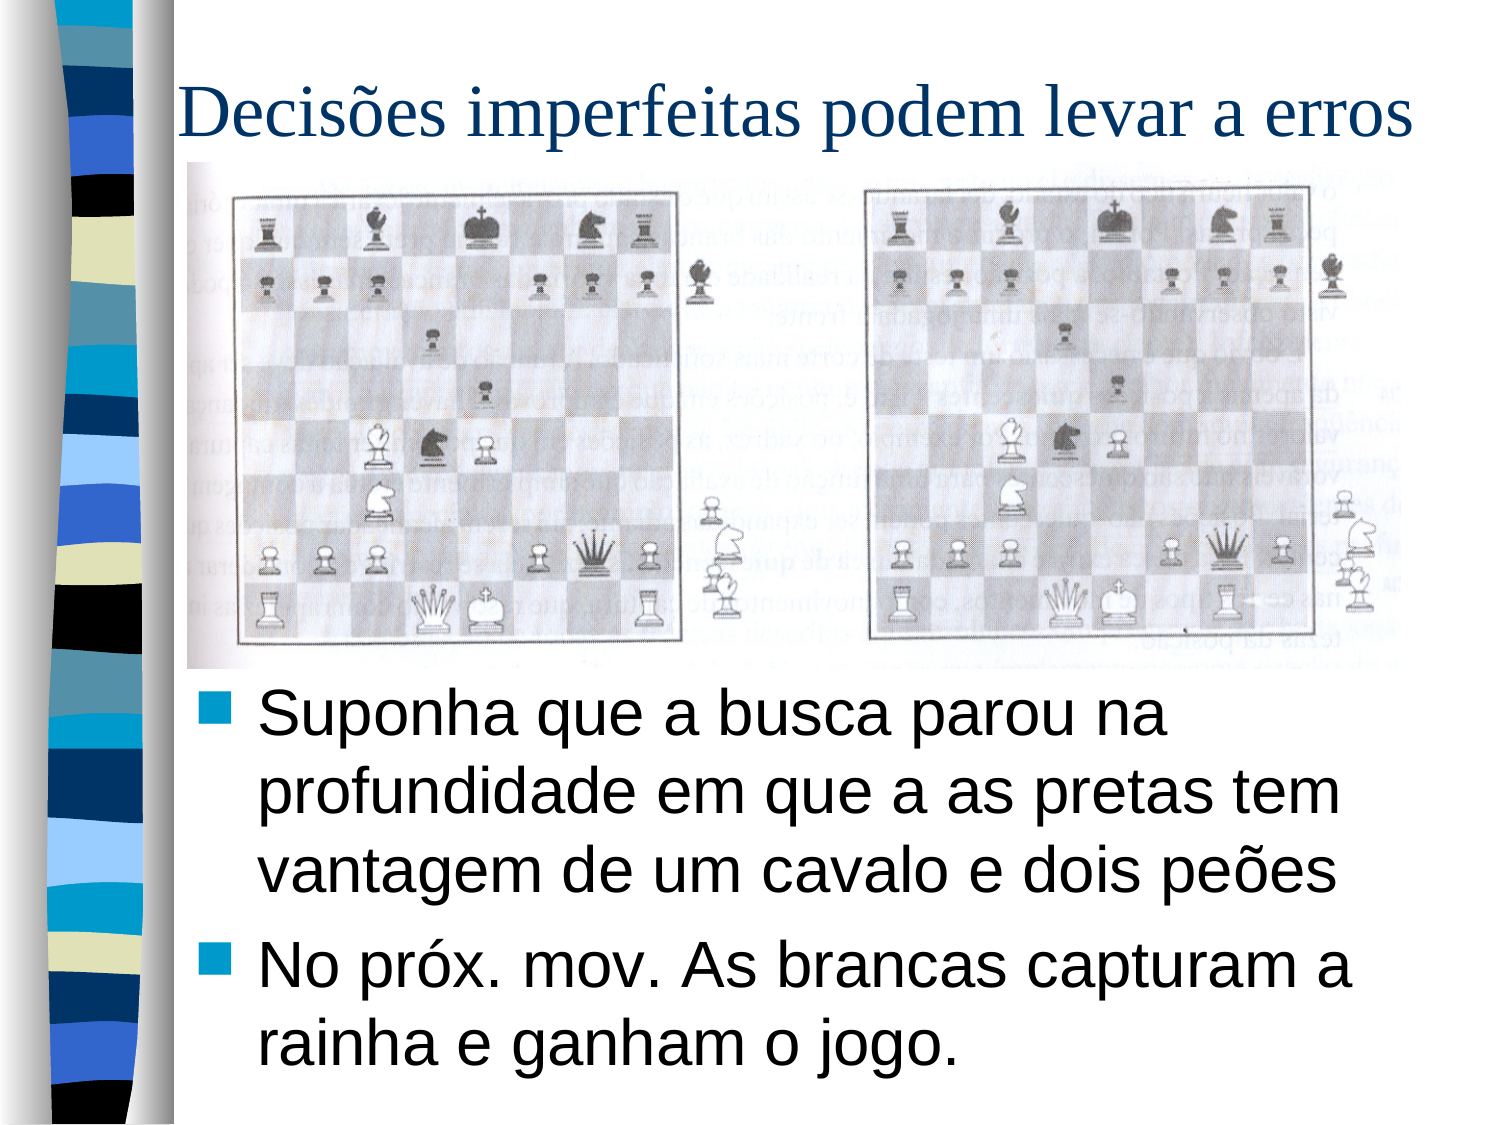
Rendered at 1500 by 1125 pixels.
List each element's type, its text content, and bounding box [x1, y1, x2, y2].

chart [187, 162, 1401, 669]
title Decisões imperfeitas podem levar a erros [162, 49, 1468, 163]
list Suponha que a busca parou na profundidade em que a as pretas tem vantagem de um cavalo e dois peões No próx. mov. As brancas capturam a rainha e ganham o jogo. [187, 662, 1463, 1088]
